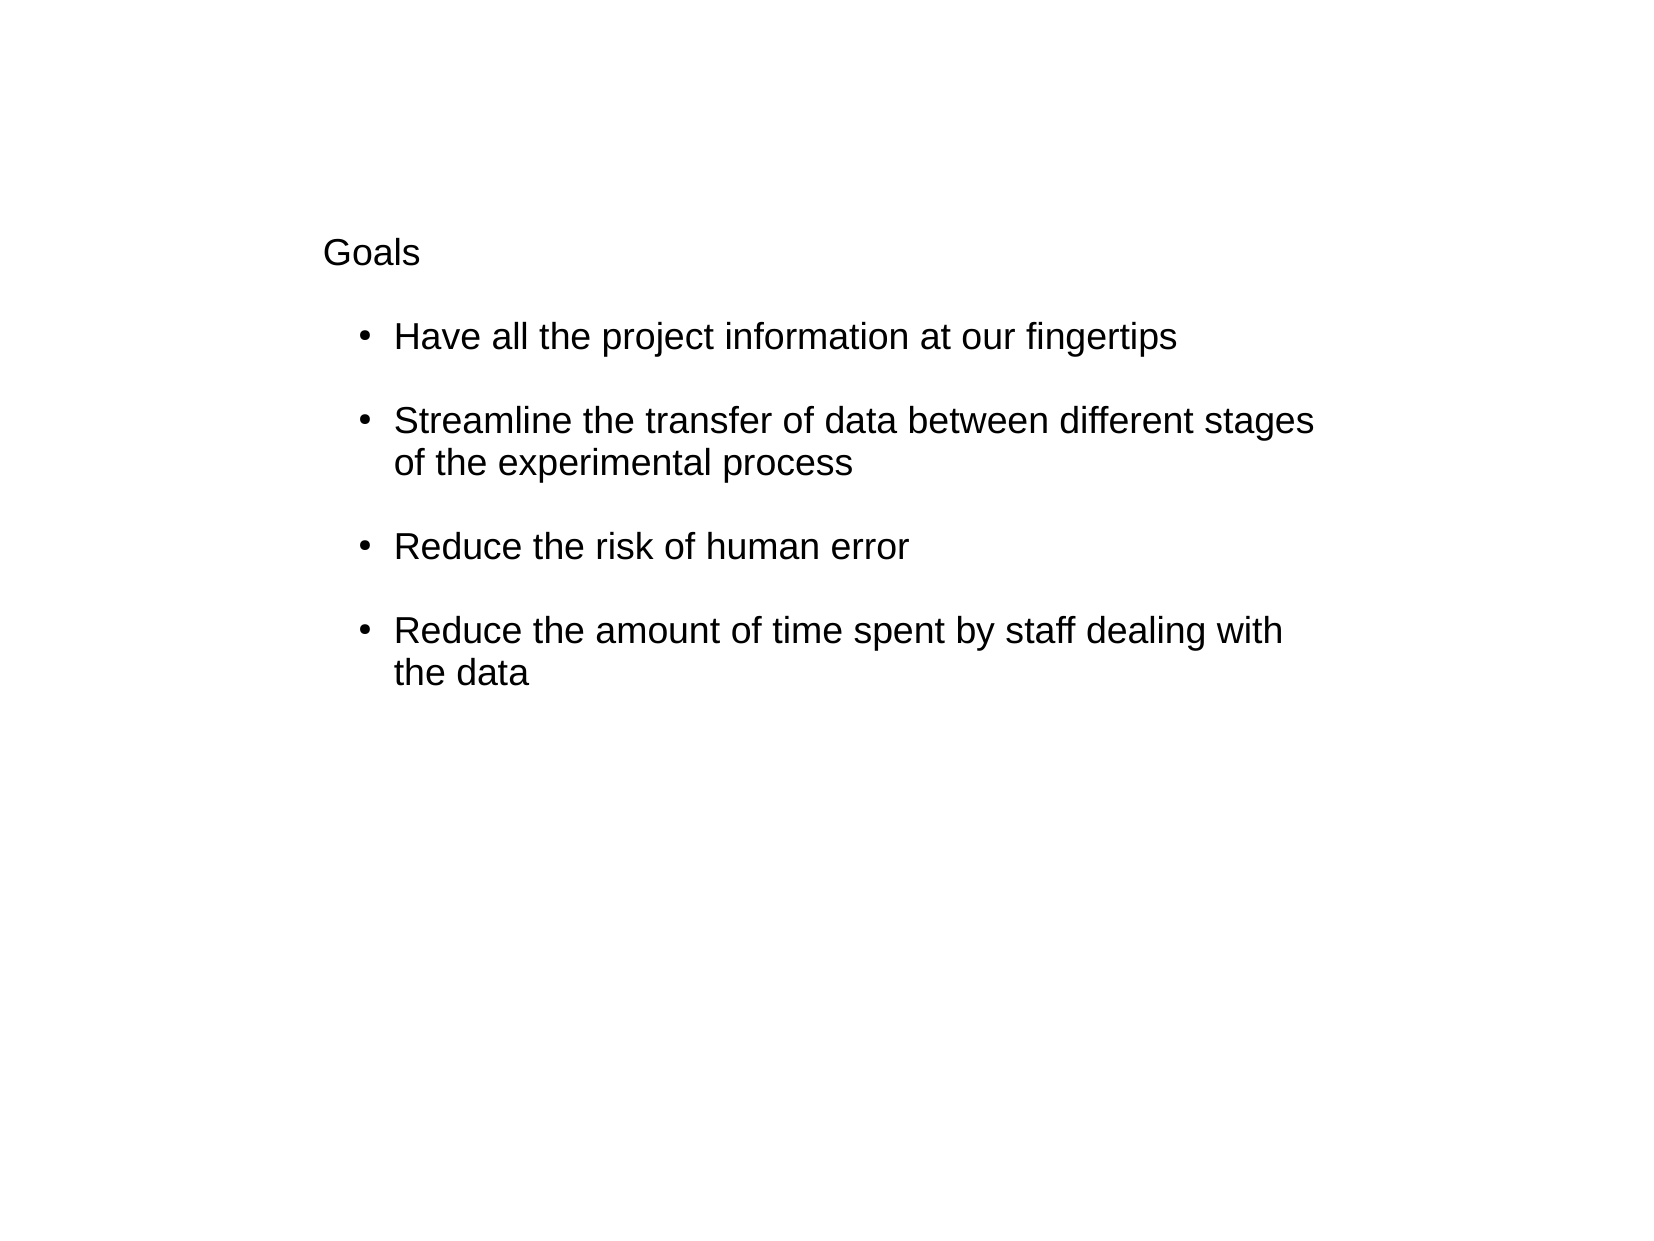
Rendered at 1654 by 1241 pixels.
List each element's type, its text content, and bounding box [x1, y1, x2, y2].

text_box Goals Have all the project information at our fingertips Streamline the transfer of data between different stages of the experimental process Reduce the risk of human error Reduce the amount of time spent by staff dealing with the data [308, 224, 1330, 786]
